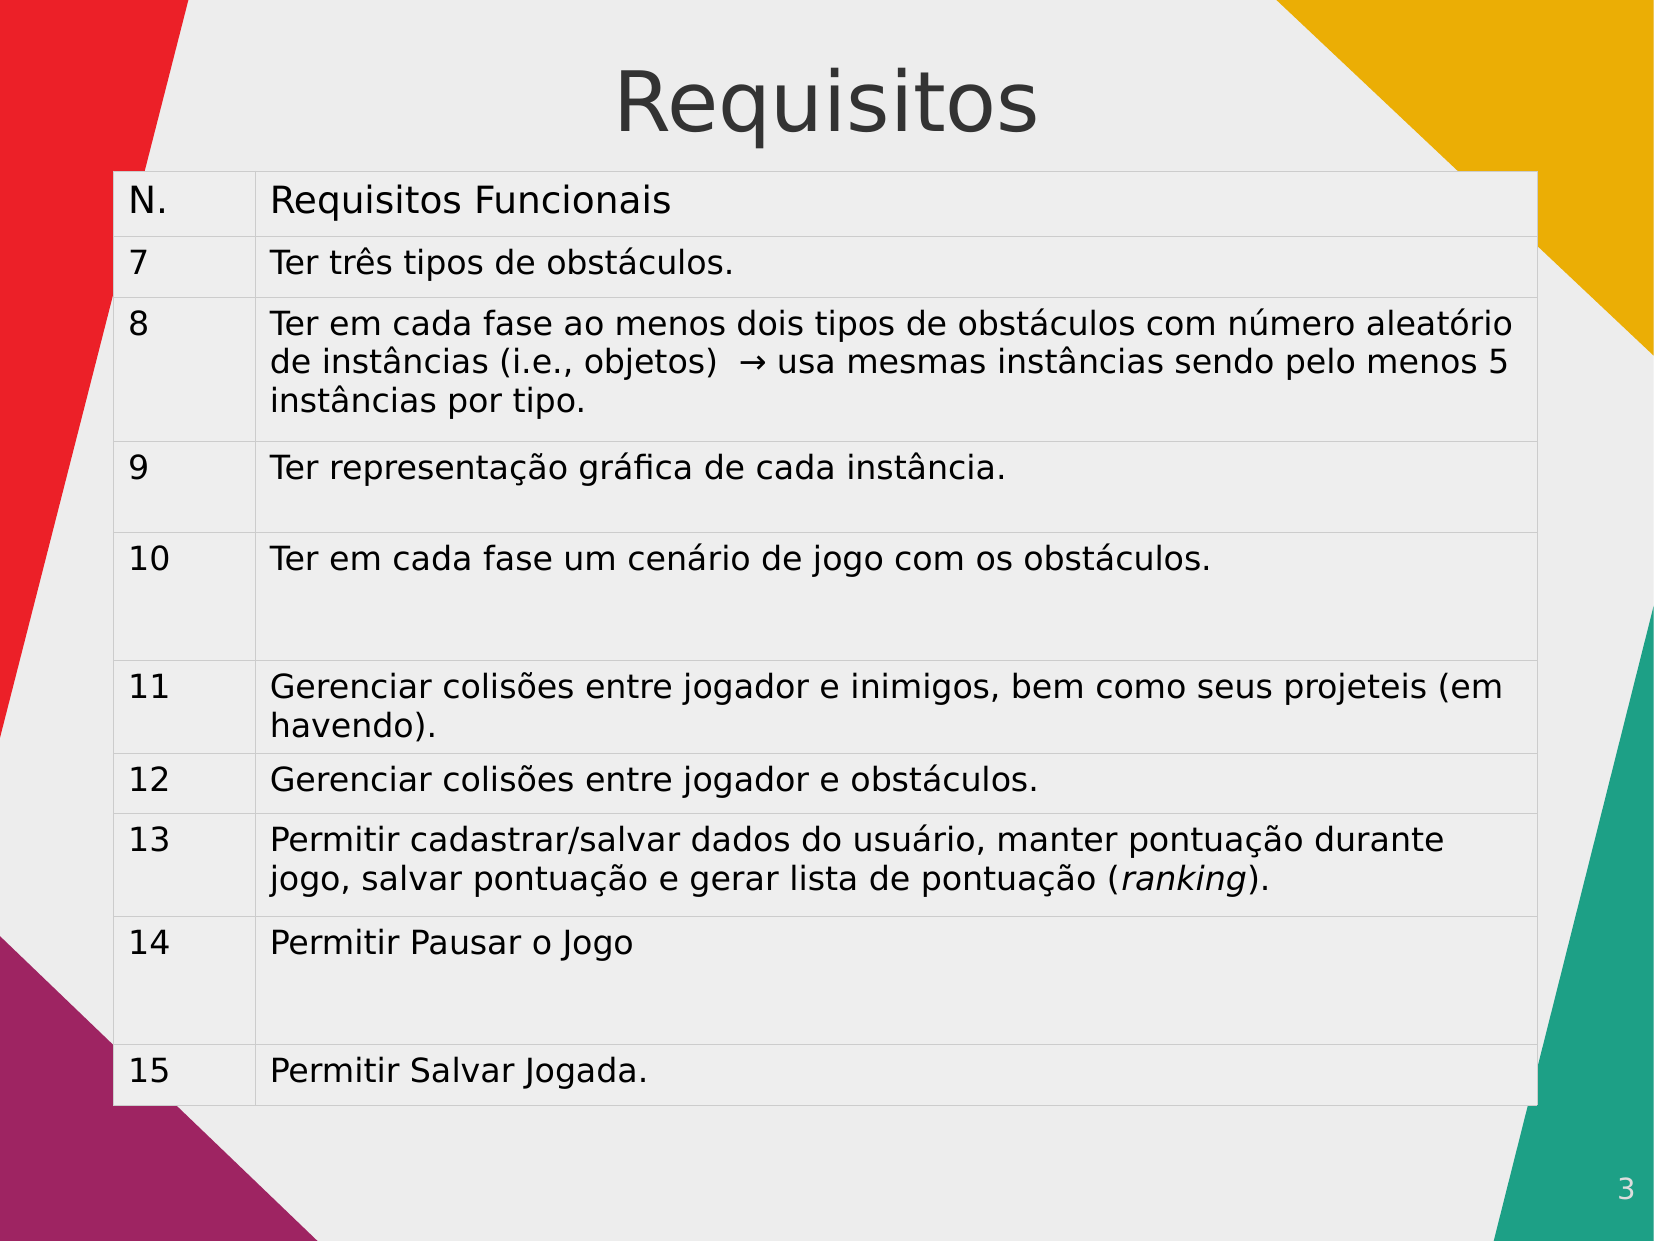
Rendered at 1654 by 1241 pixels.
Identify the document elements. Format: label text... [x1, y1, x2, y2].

table_cell Gerenciar colisões entre jogador e inimigos, bem como seus projeteis (em havendo). [256, 661, 1537, 753]
table_cell 14 [114, 917, 255, 1044]
table_cell Gerenciar colisões entre jogador e obstáculos. [256, 754, 1537, 813]
table_cell 8 [114, 298, 255, 441]
table_cell Permitir Pausar o Jogo [256, 917, 1537, 1044]
table_cell Ter três tipos de obstáculos. [256, 237, 1537, 297]
table_cell Permitir cadastrar/salvar dados do usuário, manter pontuação durante jogo, salvar pontuação e gerar lista de pontuação (ranking). [256, 814, 1537, 916]
table_cell 10 [114, 533, 255, 660]
table_cell 13 [114, 814, 255, 916]
table_cell Ter em cada fase um cenário de jogo com os obstáculos. [256, 533, 1537, 660]
table_cell 12 [114, 754, 255, 813]
table_header N. [114, 172, 255, 236]
table_cell 7 [114, 237, 255, 297]
table_cell Ter representação gráfica de cada instância. [256, 442, 1537, 532]
table_cell 15 [114, 1045, 255, 1105]
table_cell Ter em cada fase ao menos dois tipos de obstáculos com número aleatório de instâncias (i.e., objetos) → usa mesmas instâncias sendo pelo menos 5 instâncias por tipo. [256, 298, 1537, 441]
table_cell Permitir Salvar Jogada. [256, 1045, 1537, 1105]
table_cell 11 [114, 661, 255, 753]
table_header Requisitos Funcionais [256, 172, 1537, 236]
title Requisitos [114, 3, 1539, 201]
table_cell 9 [114, 442, 255, 532]
